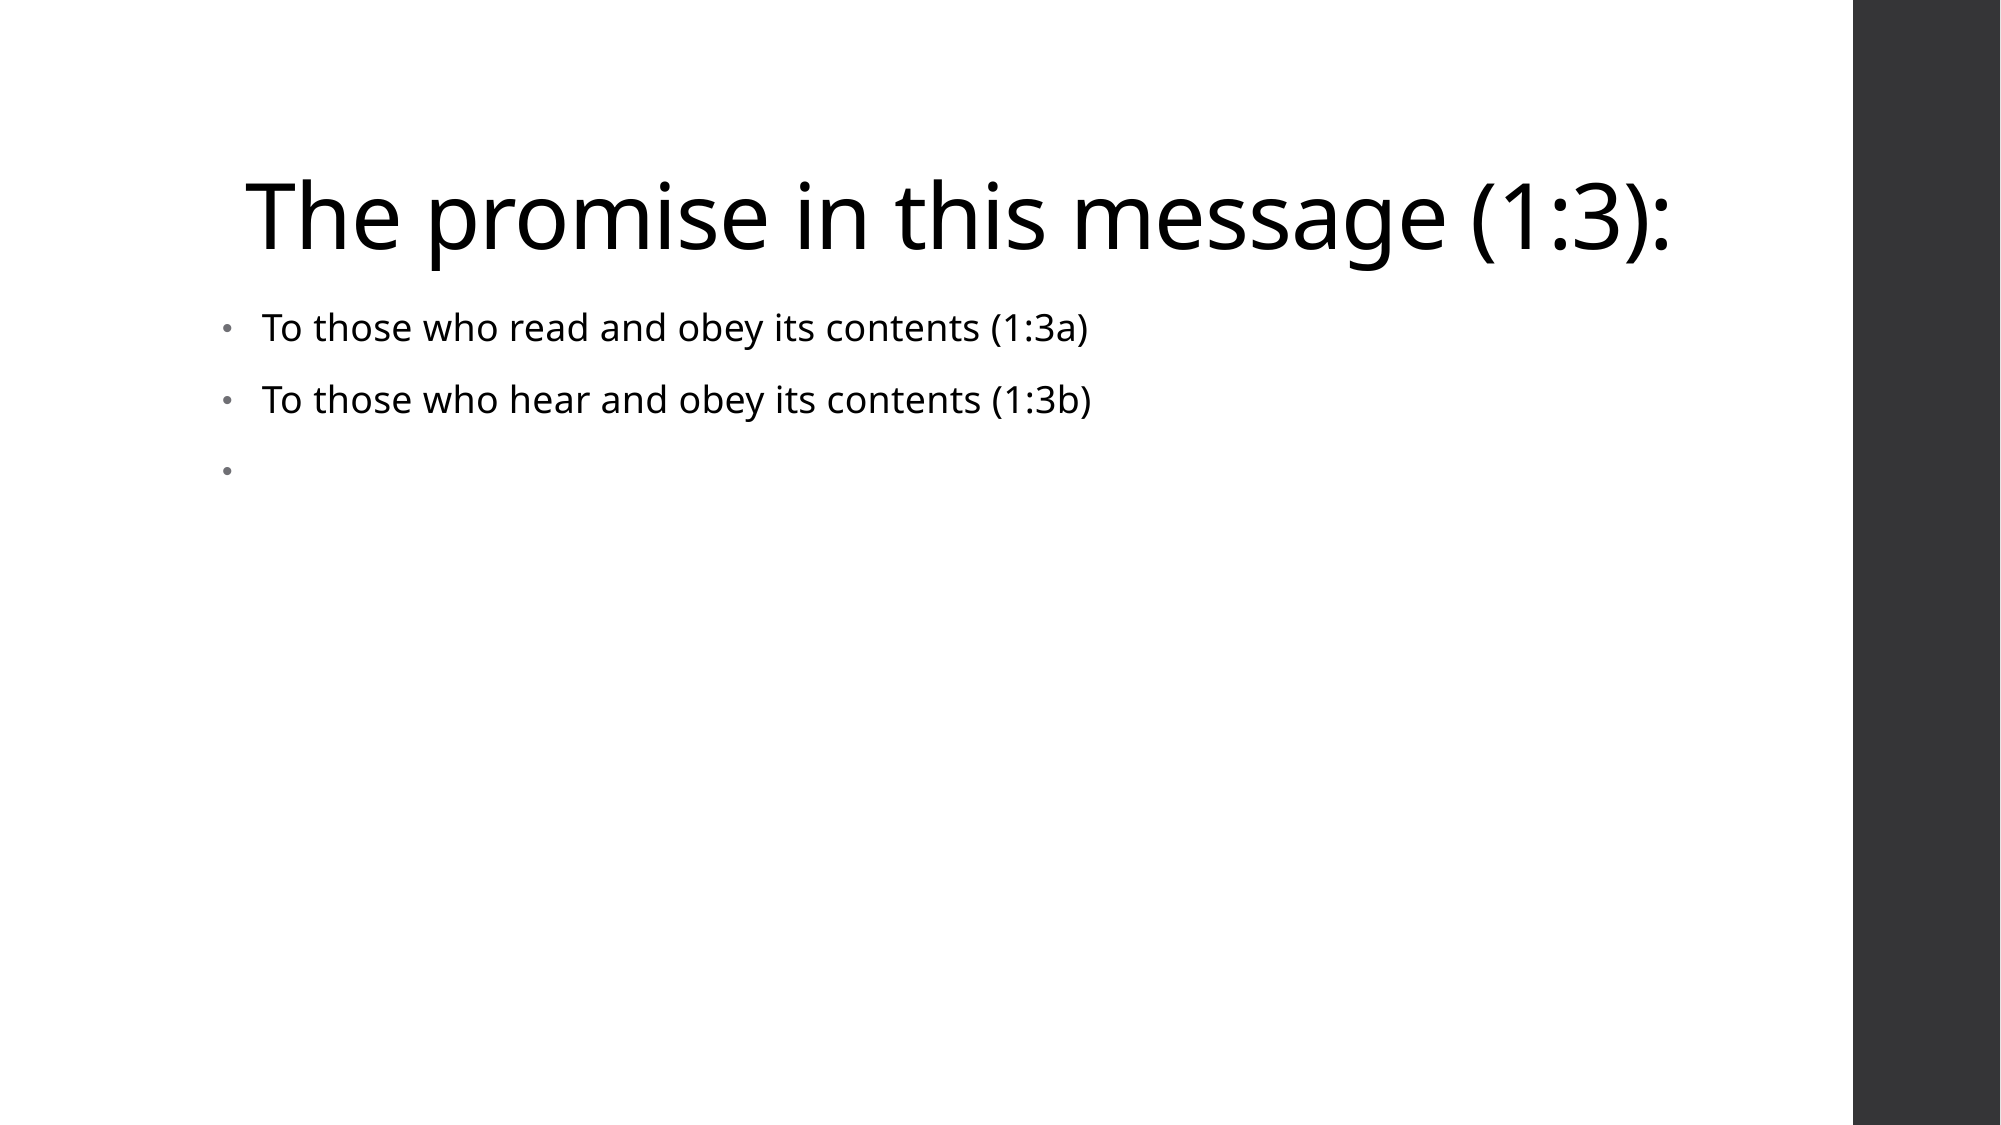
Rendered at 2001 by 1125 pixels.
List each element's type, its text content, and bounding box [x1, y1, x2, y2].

title The promise in this message (1:3): [206, 60, 1797, 278]
list To those who read and obey its contents (1:3a) To those who hear and obey its contents (1:3b) [206, 299, 1617, 1014]
